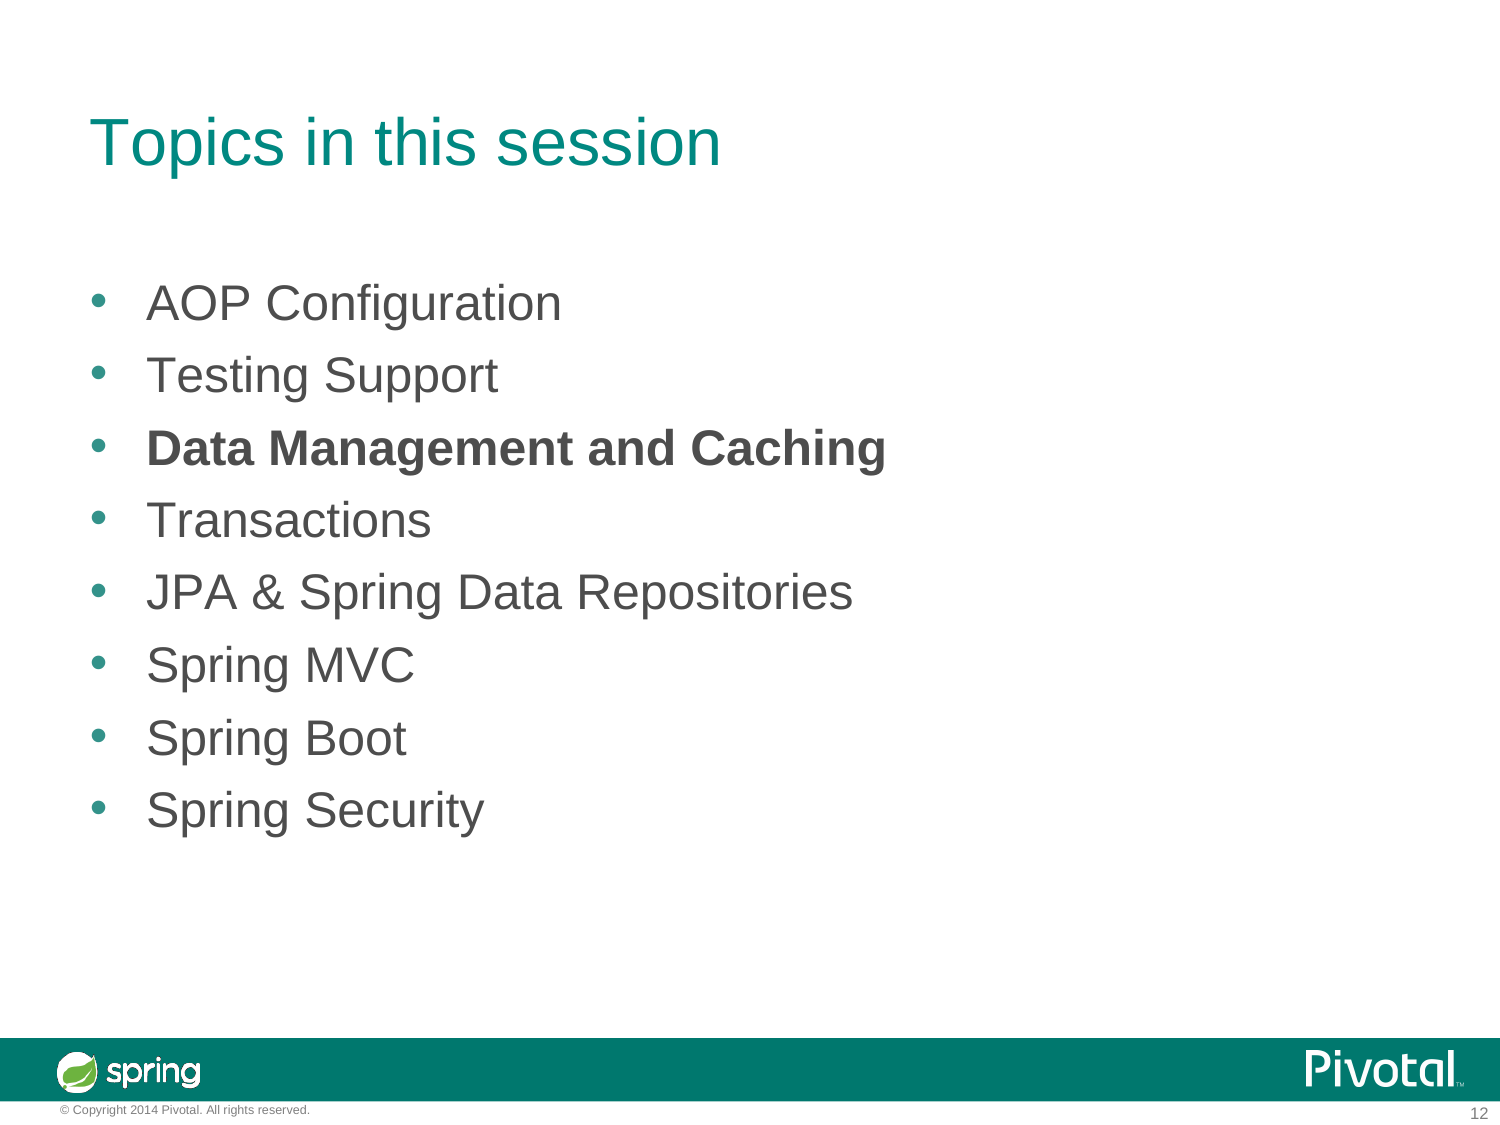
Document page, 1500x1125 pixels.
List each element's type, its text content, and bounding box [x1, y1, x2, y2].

list AOP Configuration Testing Support Data Management and Caching Transactions JPA & Spring Data Repositories Spring MVC Spring Boot Spring Security [75, 262, 1426, 970]
title Topics in this session [75, 45, 1426, 233]
picture [32, 1041, 210, 1103]
picture [1306, 1050, 1464, 1087]
